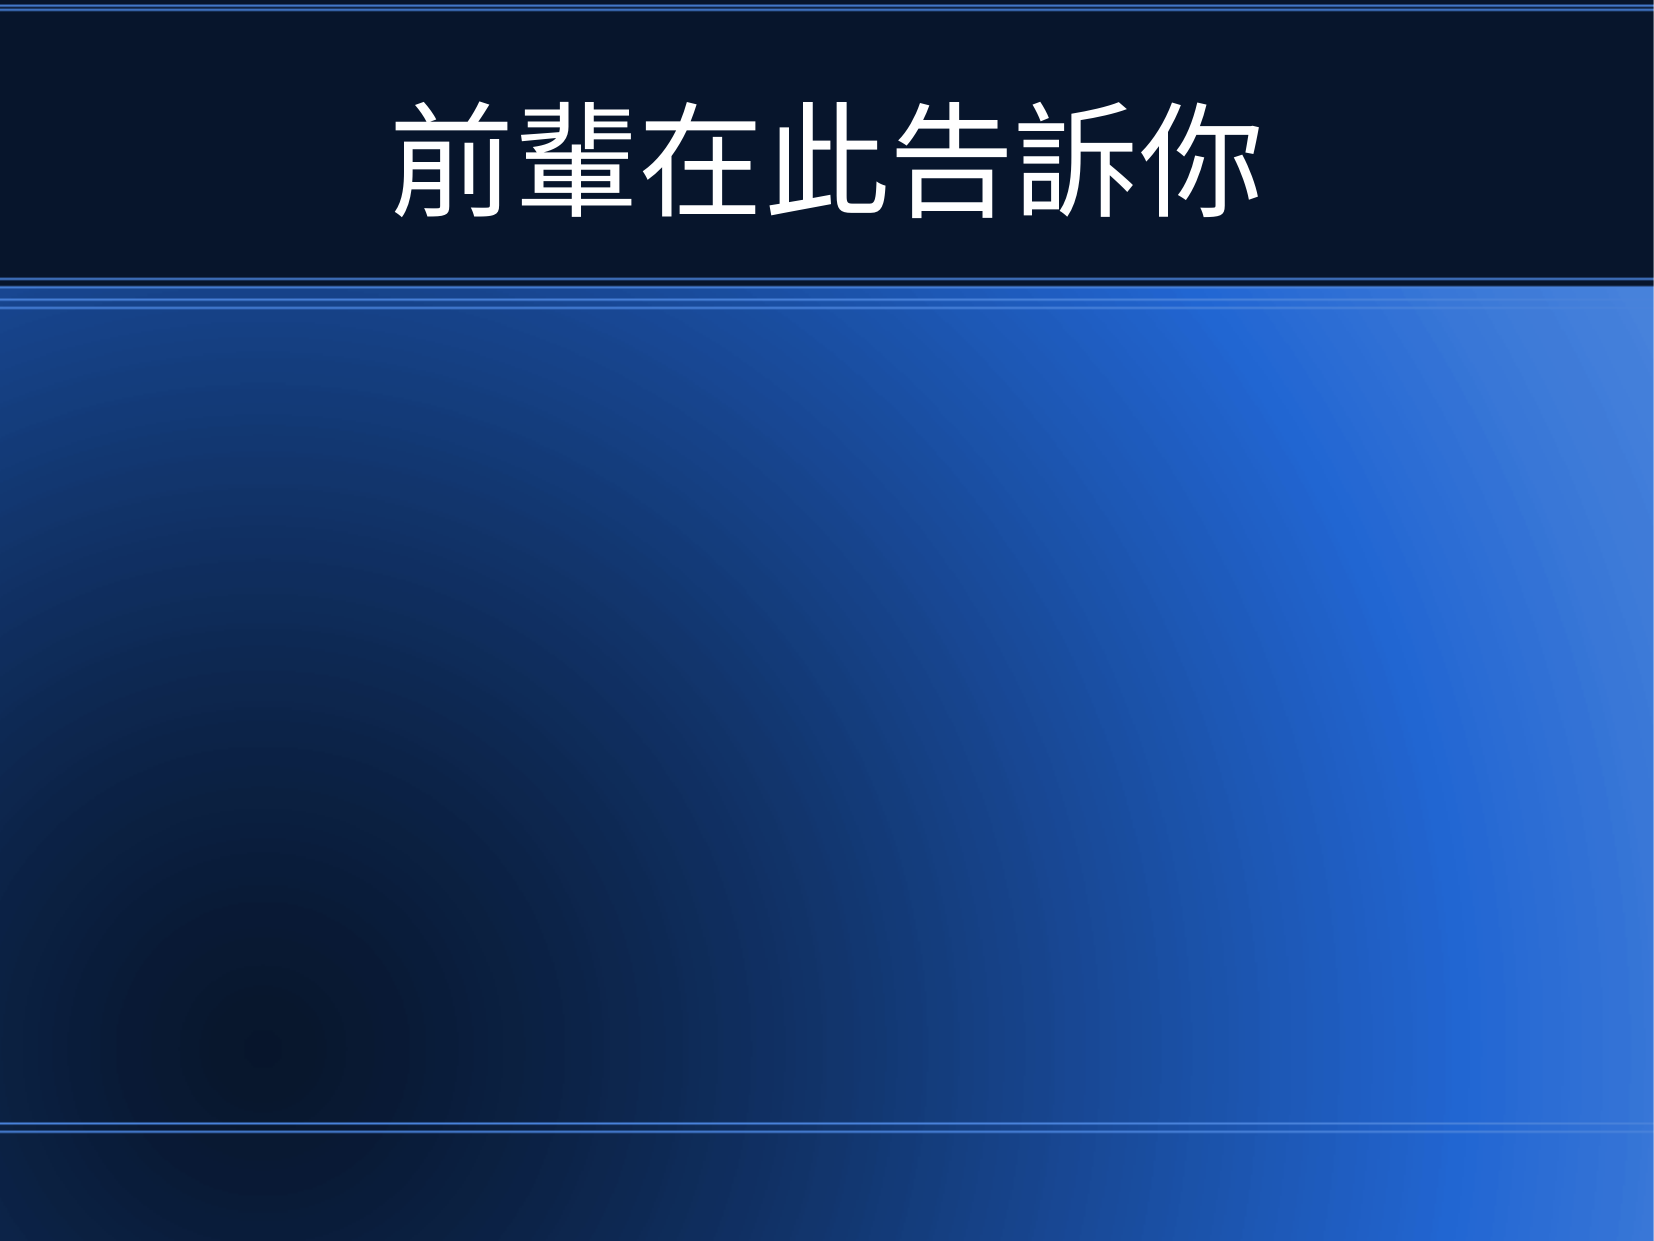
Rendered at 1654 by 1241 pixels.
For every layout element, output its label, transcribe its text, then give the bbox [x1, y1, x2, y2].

title 前輩在此告訴你 [82, 49, 1571, 257]
picture [0, 0, 1654, 1241]
